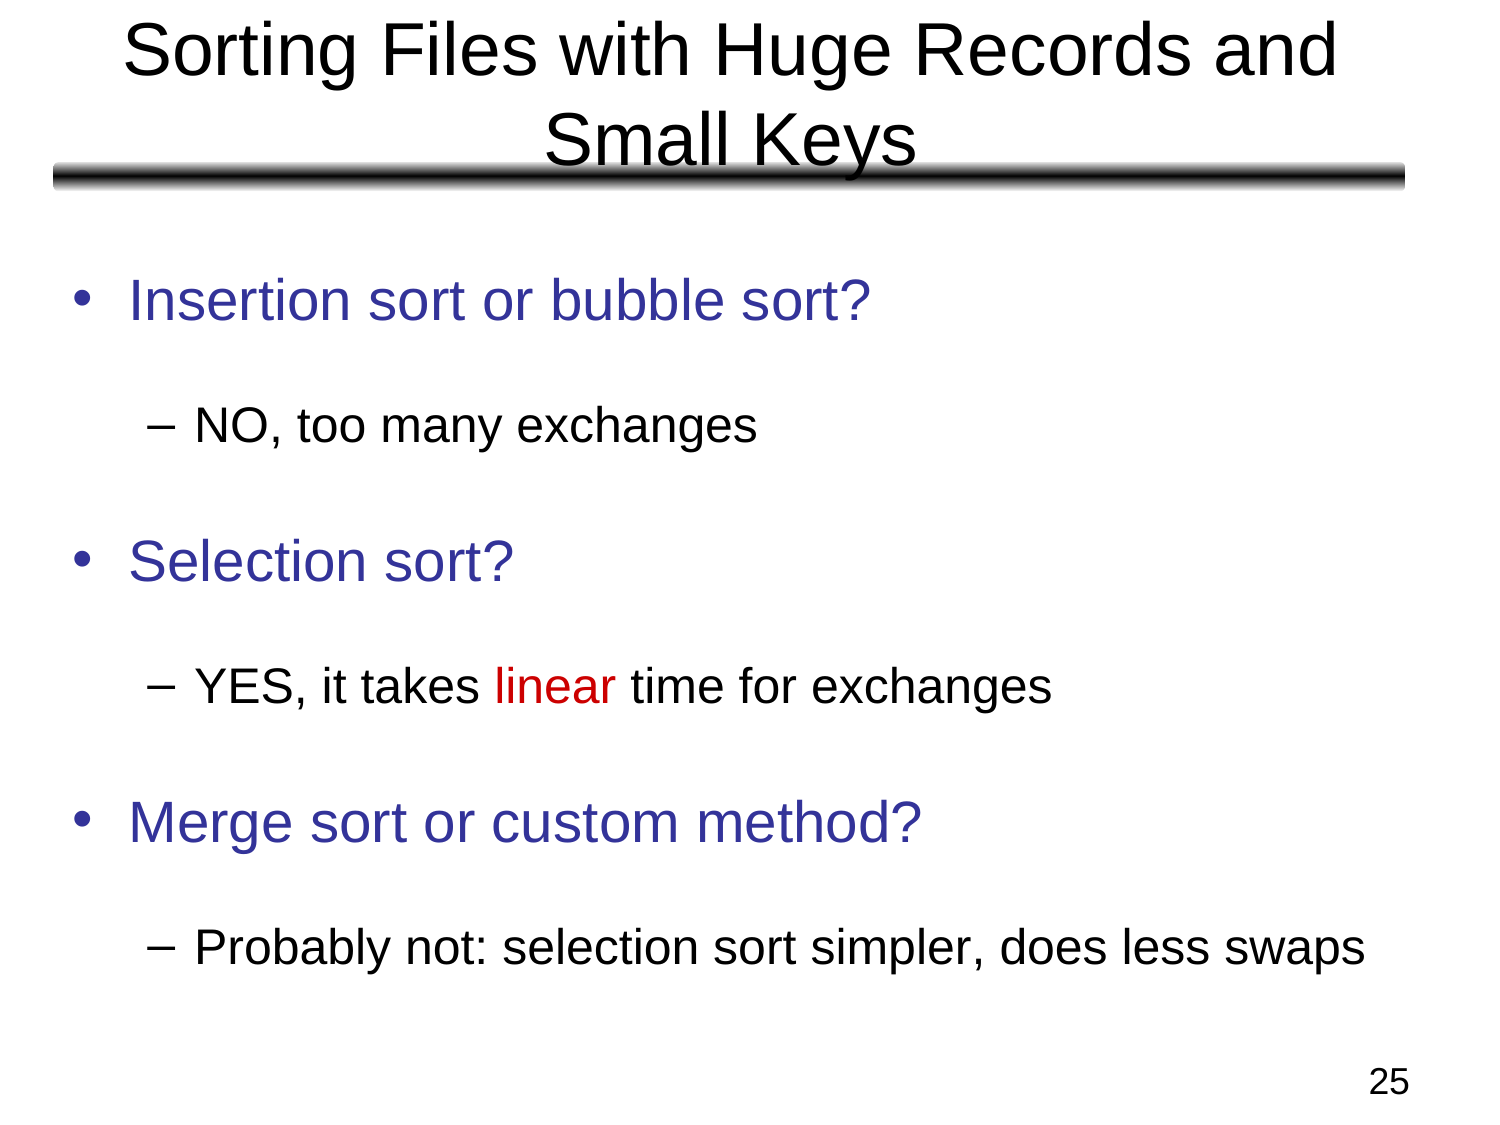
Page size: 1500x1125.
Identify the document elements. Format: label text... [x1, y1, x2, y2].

title Sorting Files with Huge Records and Small Keys [55, 16, 1406, 166]
list Insertion sort or bubble sort? NO, too many exchanges Selection sort? YES, it takes linear time for exchanges Merge sort or custom method? Probably not: selection sort simpler, does less swaps [57, 199, 1408, 1032]
